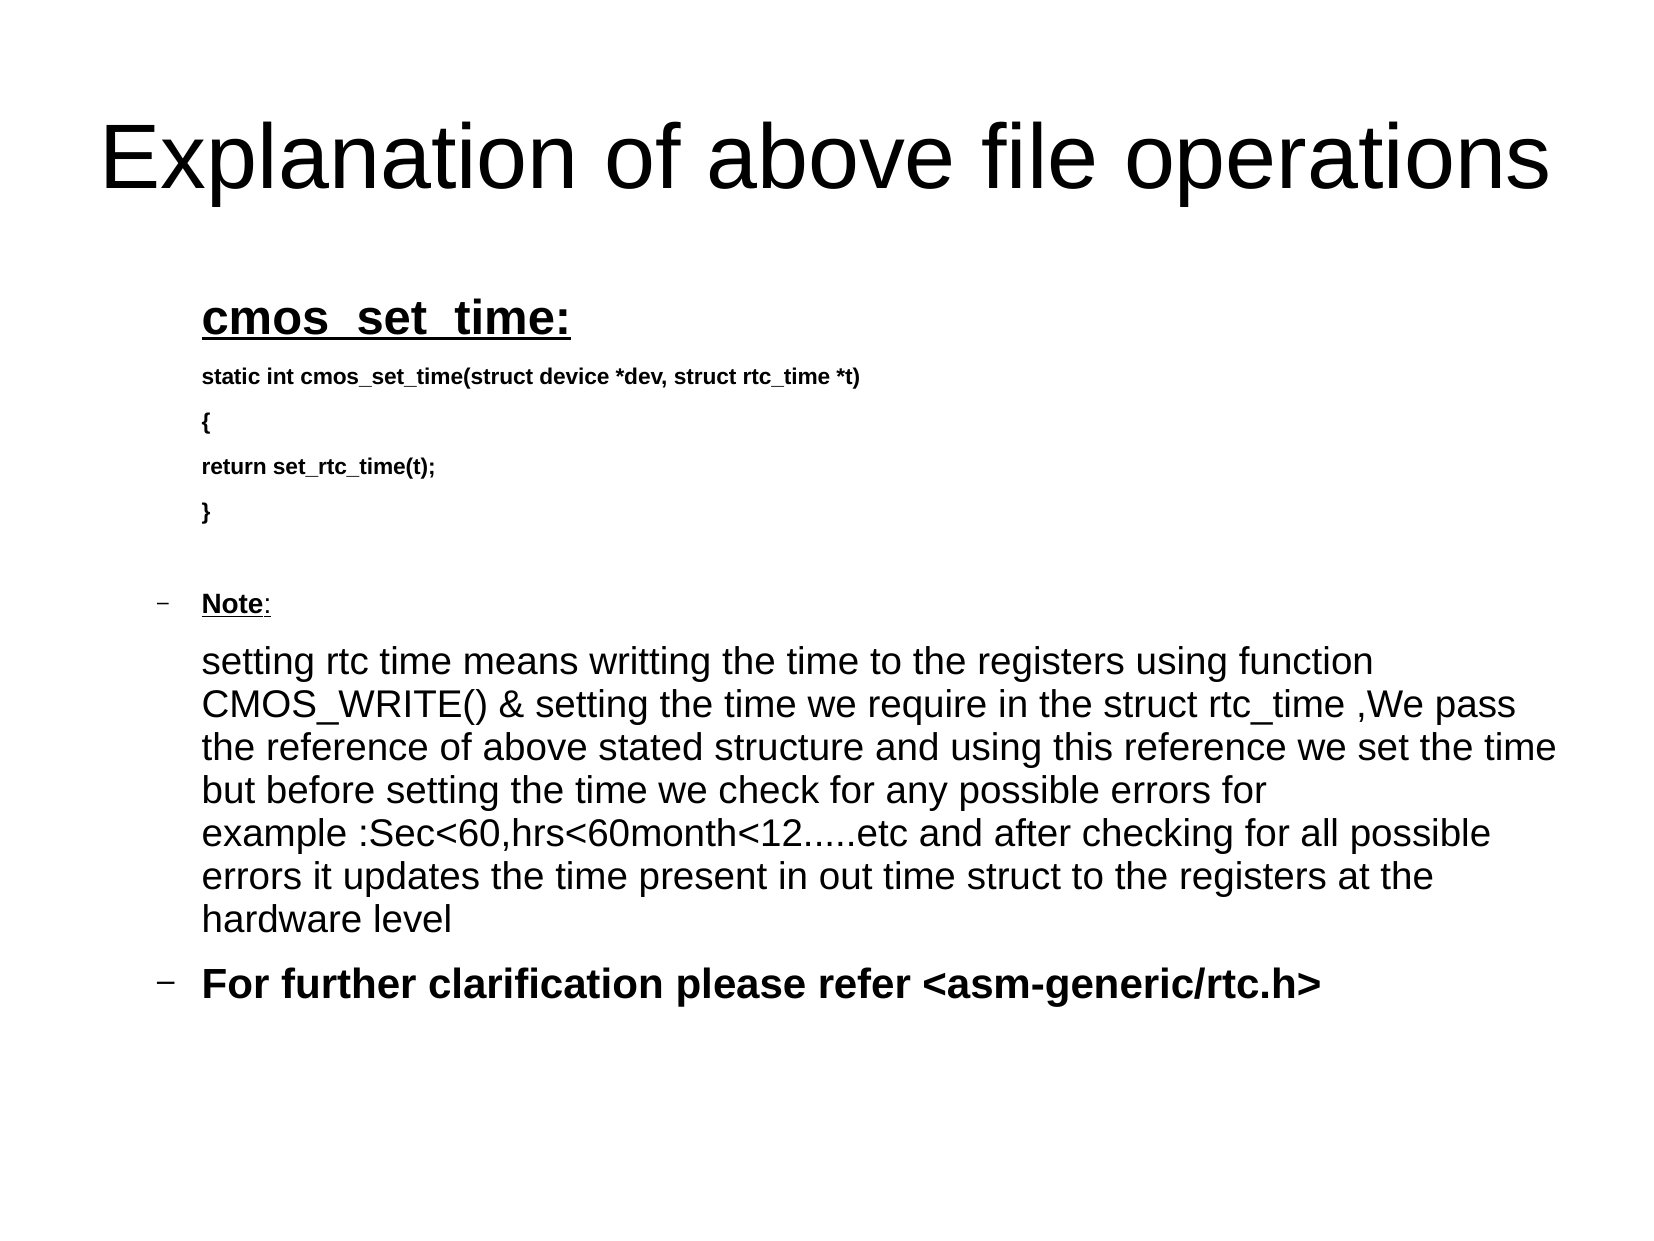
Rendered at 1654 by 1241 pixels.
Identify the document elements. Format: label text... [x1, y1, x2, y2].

list cmos_set_time: static int cmos_set_time(struct device *dev, struct rtc_time *t) { return set_rtc_time(t); } Note: setting rtc time means writting the time to the registers using function CMOS_WRITE() & setting the time we require in the struct rtc_time ,We pass the reference of above stated structure and using this reference we set the time but before setting the time we check for any possible errors for example :Sec<60,hrs<60month<12.....etc and after checking for all possible errors it updates the time present in out time struct to the registers at the hardware level For further clarification please refer <asm-generic/rtc.h> [82, 290, 1571, 1010]
title Explanation of above file operations [82, 52, 1571, 260]
